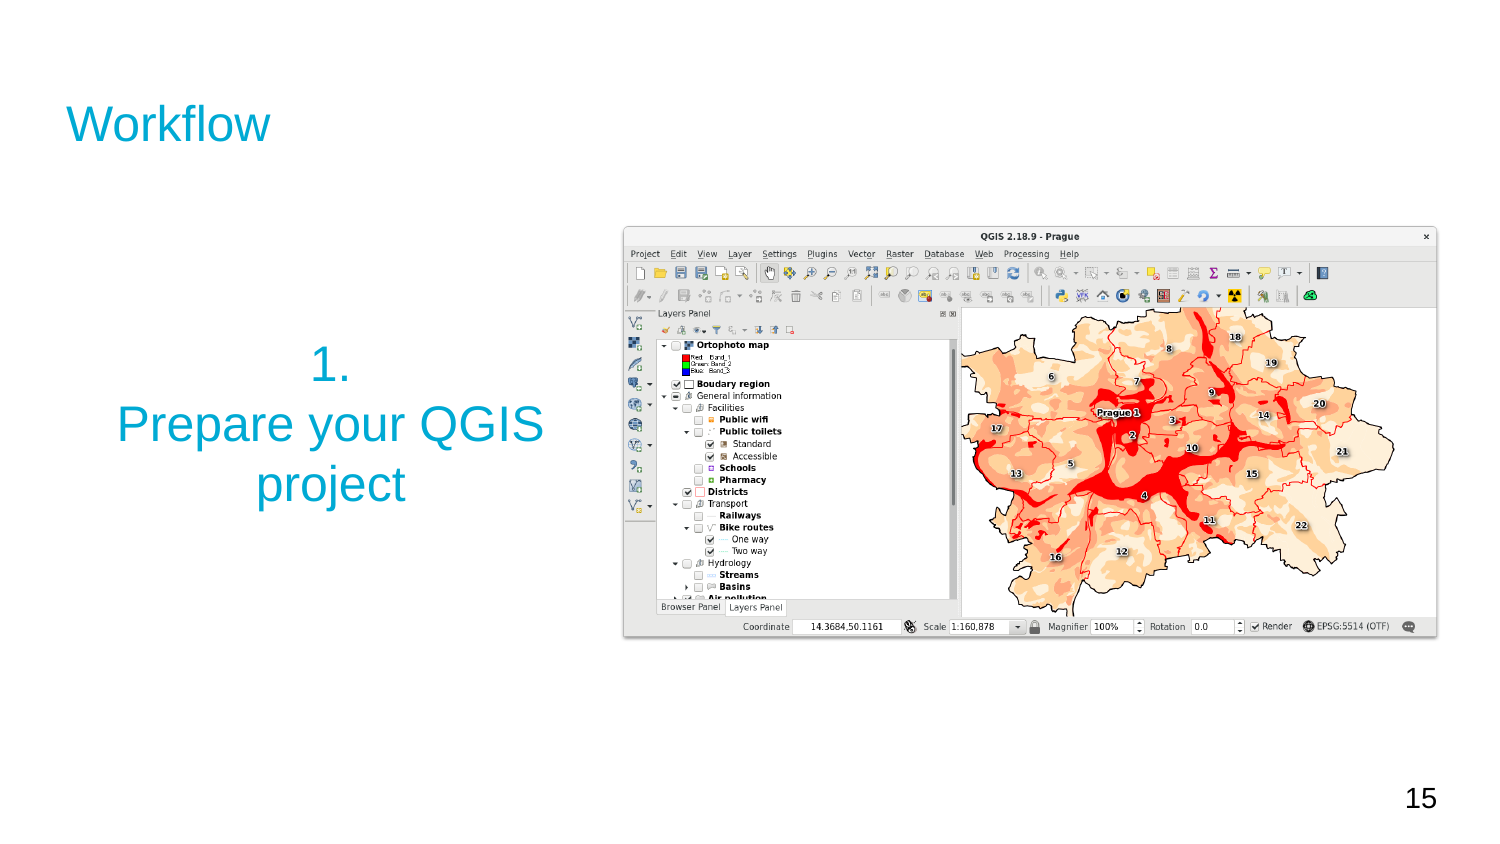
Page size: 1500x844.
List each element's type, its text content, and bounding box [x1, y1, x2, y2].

title 1. Prepare your QGIS project [51, 318, 611, 526]
picture [618, 222, 1442, 642]
slide_number <číslo> [1389, 764, 1480, 830]
title Workflow [51, 72, 1449, 167]
